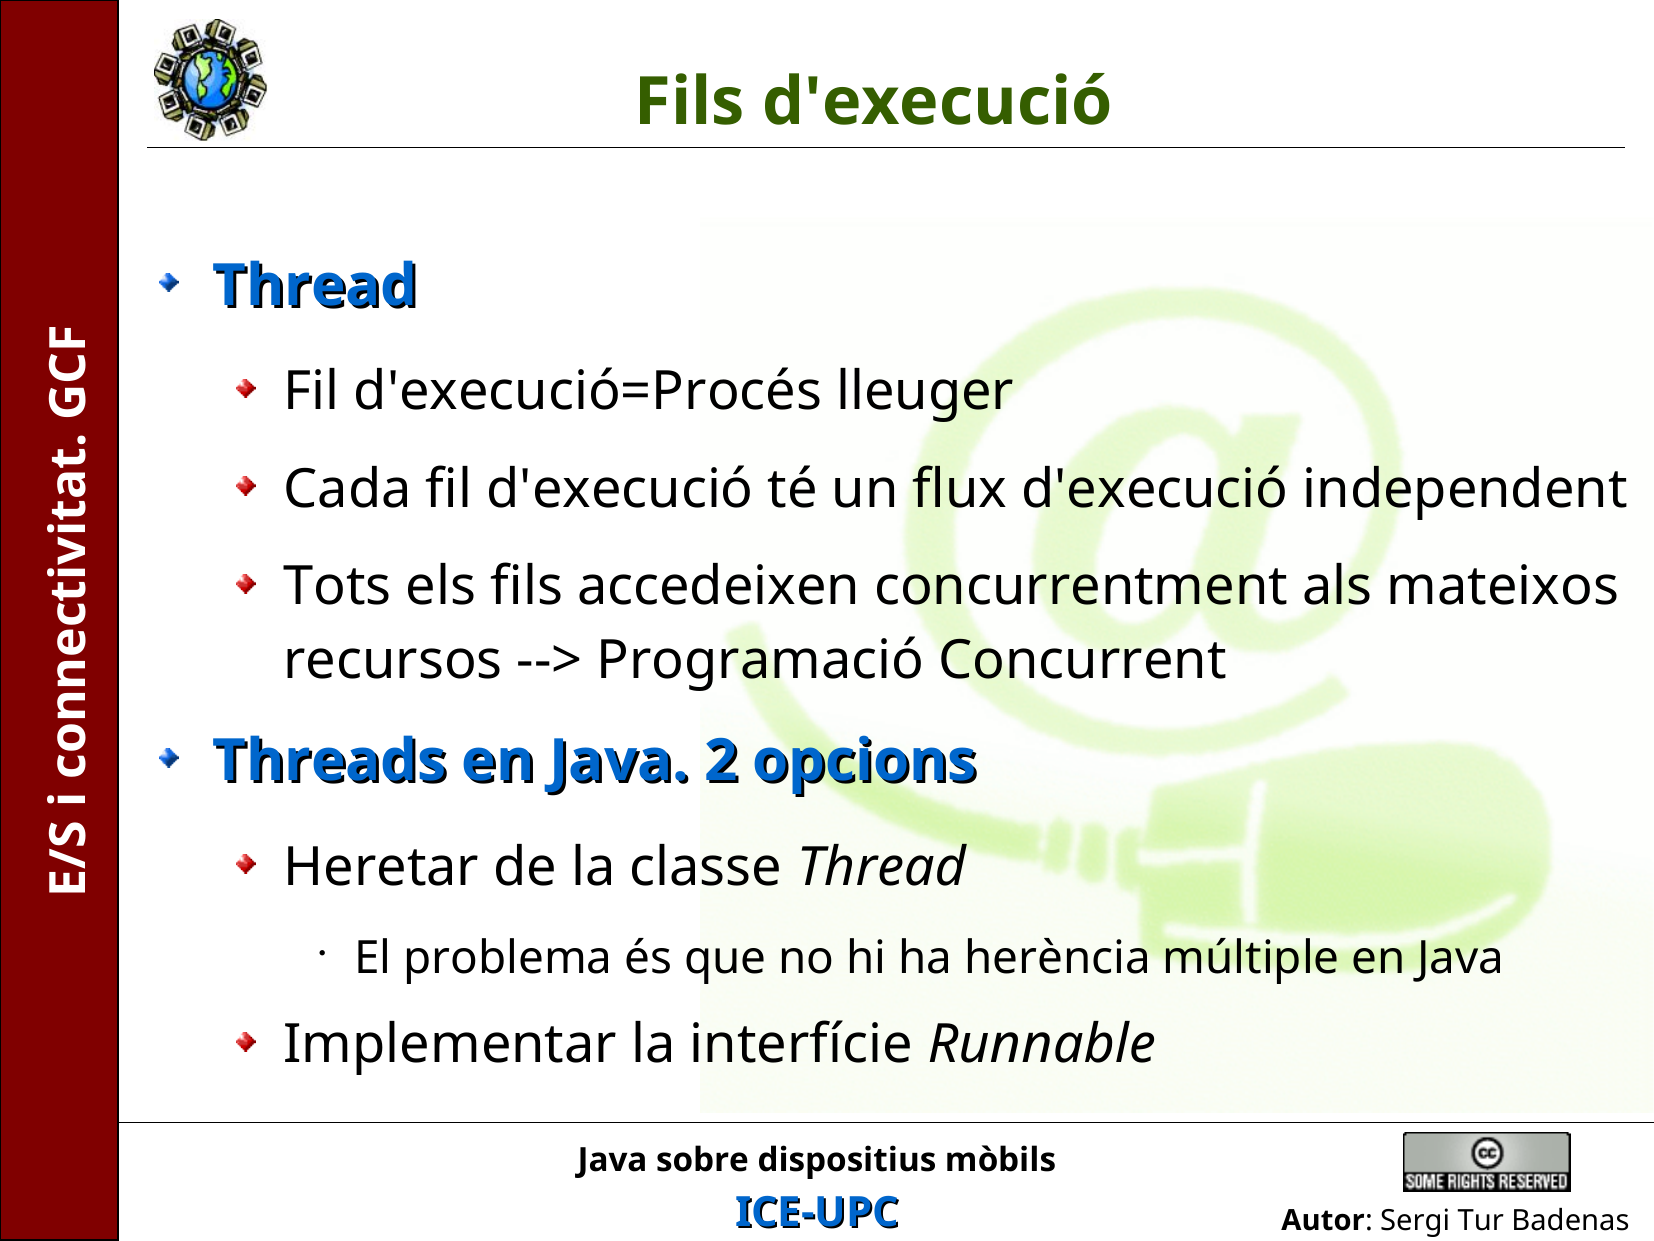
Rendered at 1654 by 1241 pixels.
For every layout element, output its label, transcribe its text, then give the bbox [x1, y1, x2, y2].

title Fils d'execució [129, 56, 1619, 141]
picture [1403, 1132, 1571, 1192]
list Thread Fil d'execució=Procés lleuger Cada fil d'execució té un flux d'execució independent Tots els fils accedeixen concurrentment als mateixos recursos --> Programació Concurrent Threads en Java. 2 opcions Heretar de la classe Thread El problema és que no hi ha herència múltiple en Java Implementar la interfície Runnable [141, 242, 1630, 1078]
picture [154, 19, 268, 56]
picture [700, 217, 1654, 1113]
